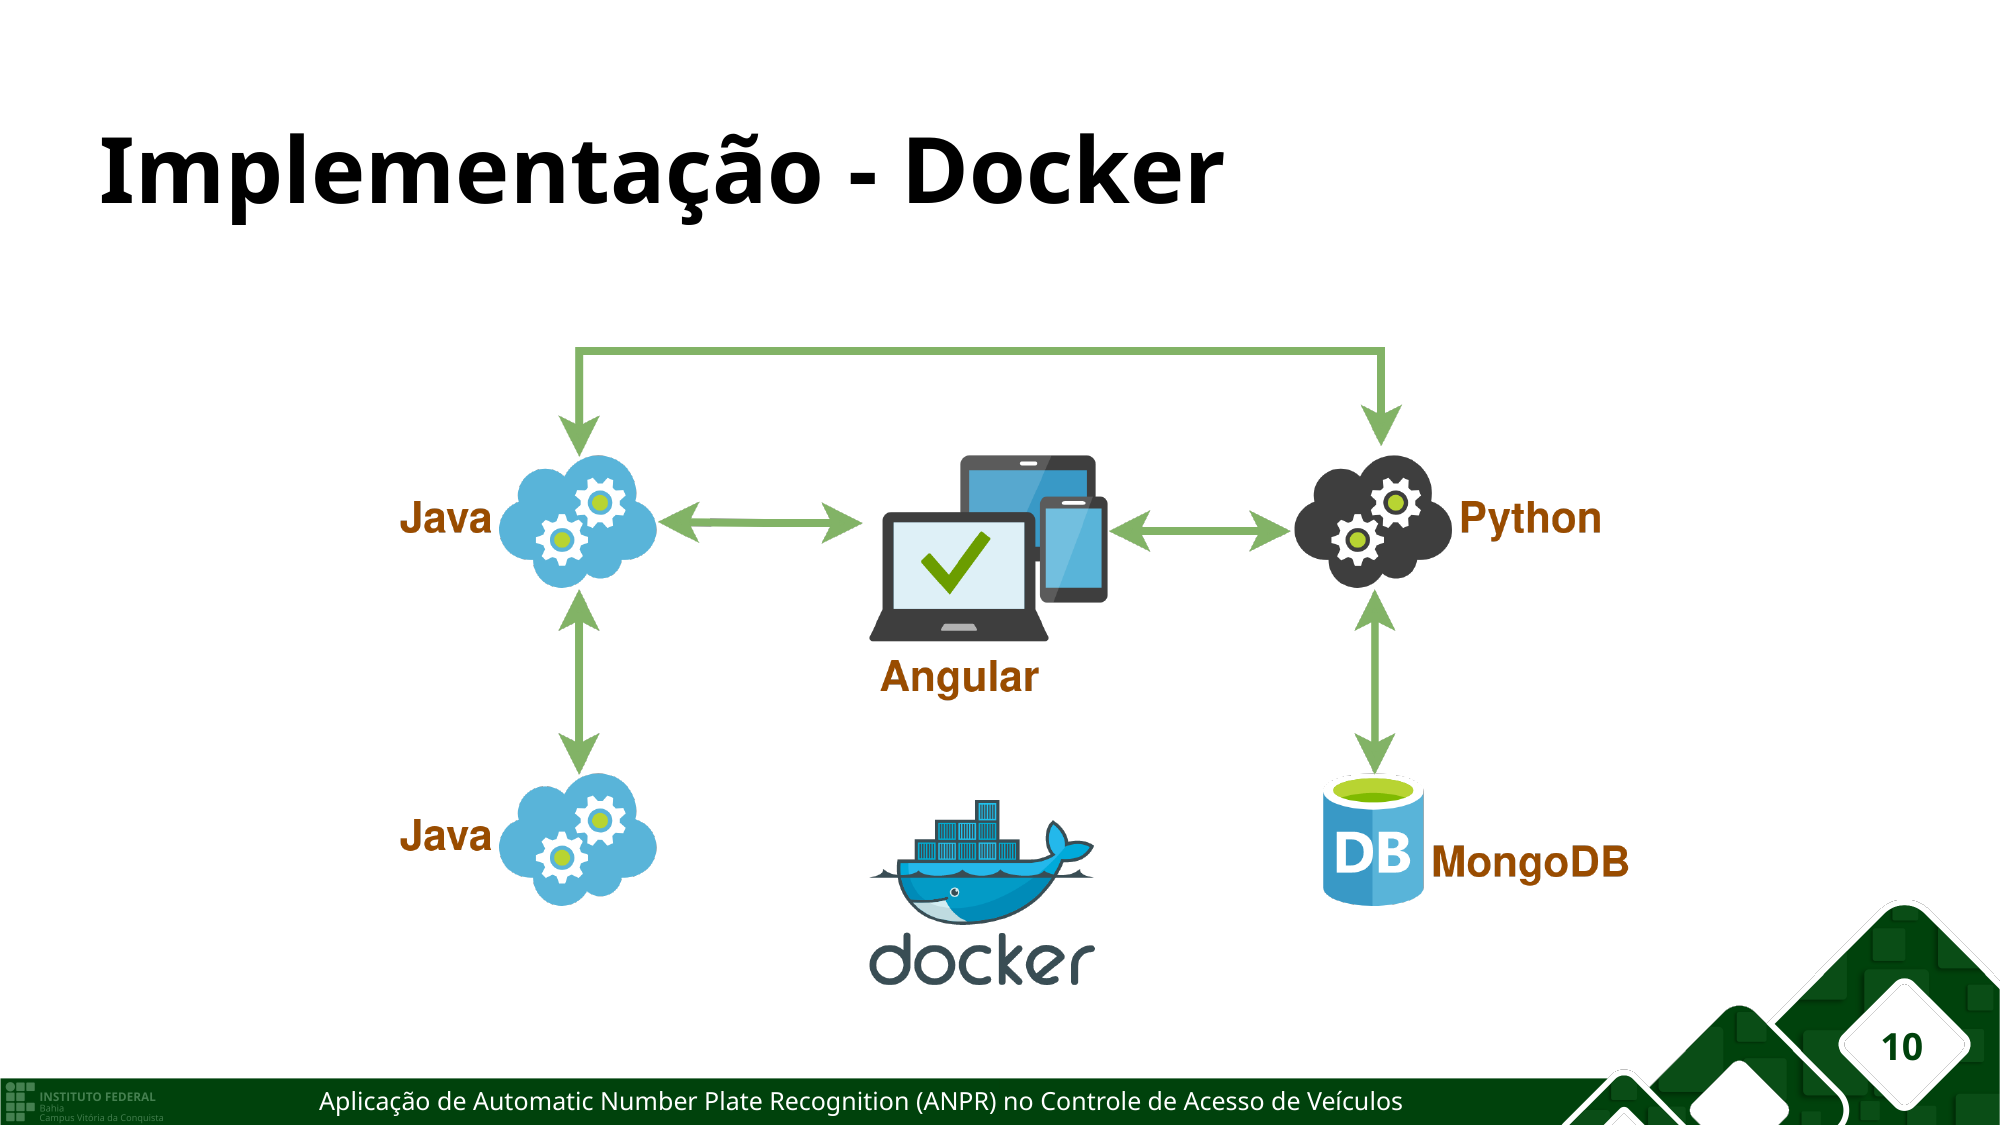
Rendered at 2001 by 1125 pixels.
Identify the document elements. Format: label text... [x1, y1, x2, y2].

picture [0, 299, 2000, 1125]
title Implementação - Docker [99, 59, 1900, 277]
